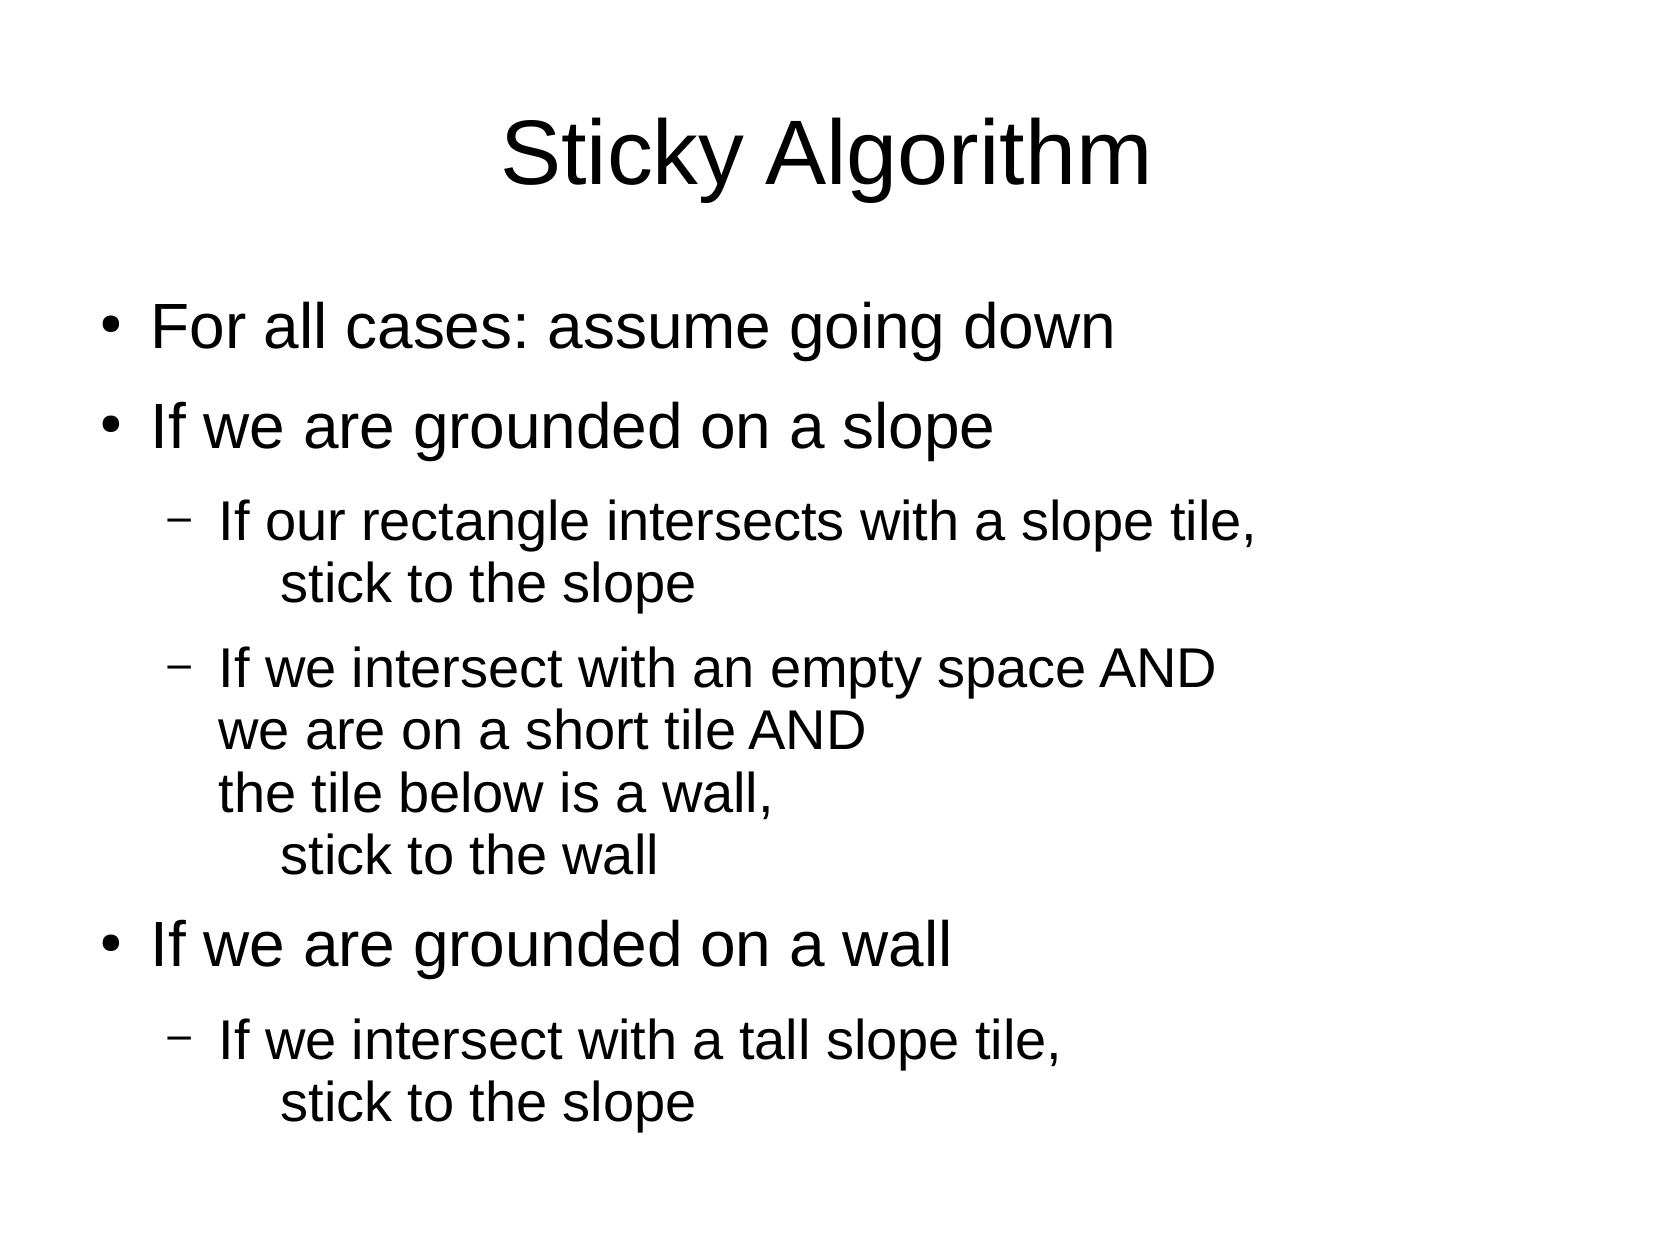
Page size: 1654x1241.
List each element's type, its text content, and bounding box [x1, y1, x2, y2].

list For all cases: assume going down If we are grounded on a slope If our rectangle intersects with a slope tile, stick to the slope If we intersect with an empty space AND we are on a short tile AND the tile below is a wall, stick to the wall If we are grounded on a wall If we intersect with a tall slope tile, stick to the slope [82, 290, 1571, 1141]
title Sticky Algorithm [82, 49, 1571, 257]
